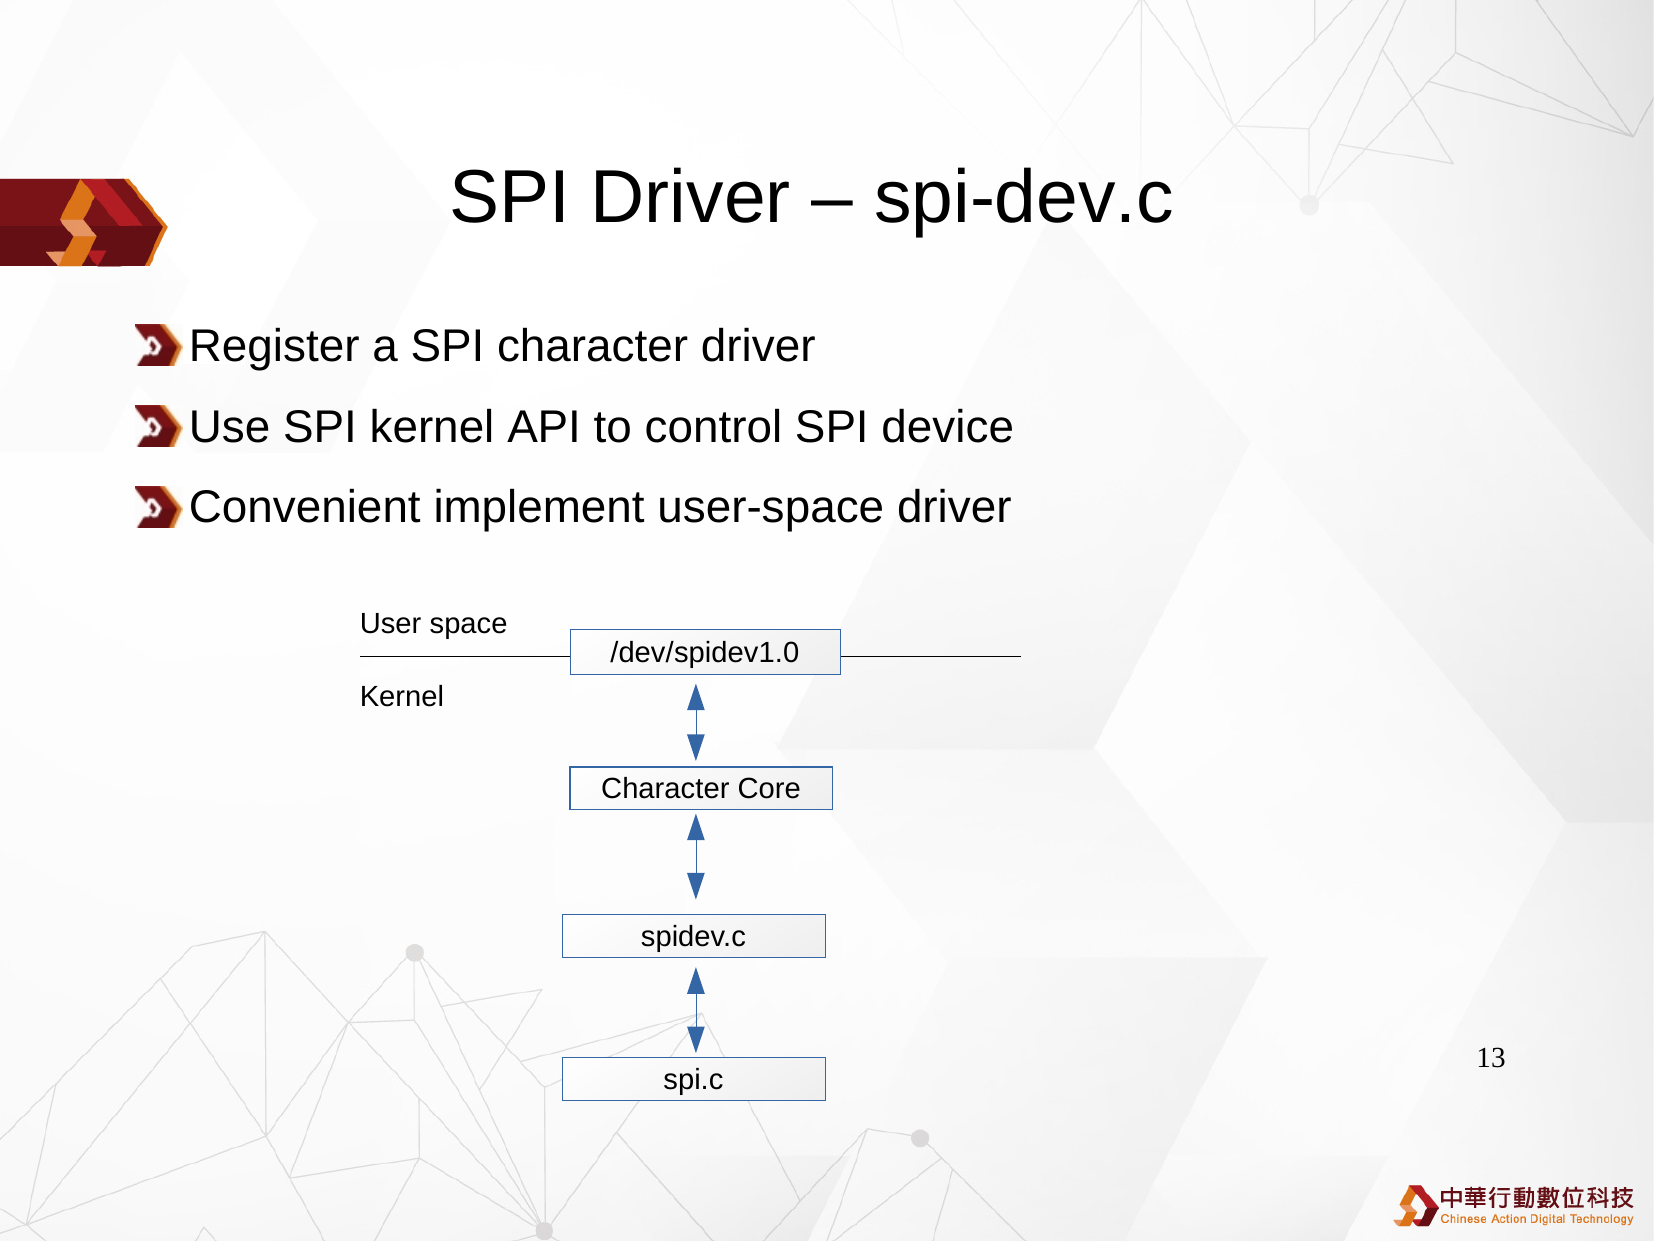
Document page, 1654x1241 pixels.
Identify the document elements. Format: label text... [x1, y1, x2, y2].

text_box Kernel [345, 672, 526, 721]
text_box /dev/spidev1.0 [570, 629, 841, 675]
picture [0, 0, 1654, 1241]
text_box Character Core [569, 766, 833, 810]
list Register a SPI character driver Use SPI kernel API to control SPI device Convenient implement user-space driver [118, 319, 1571, 1040]
text_box spi.c [562, 1057, 826, 1101]
title SPI Driver – spi-dev.c [118, 112, 1506, 281]
text_box User space [345, 600, 526, 648]
text_box spidev.c [562, 914, 826, 958]
